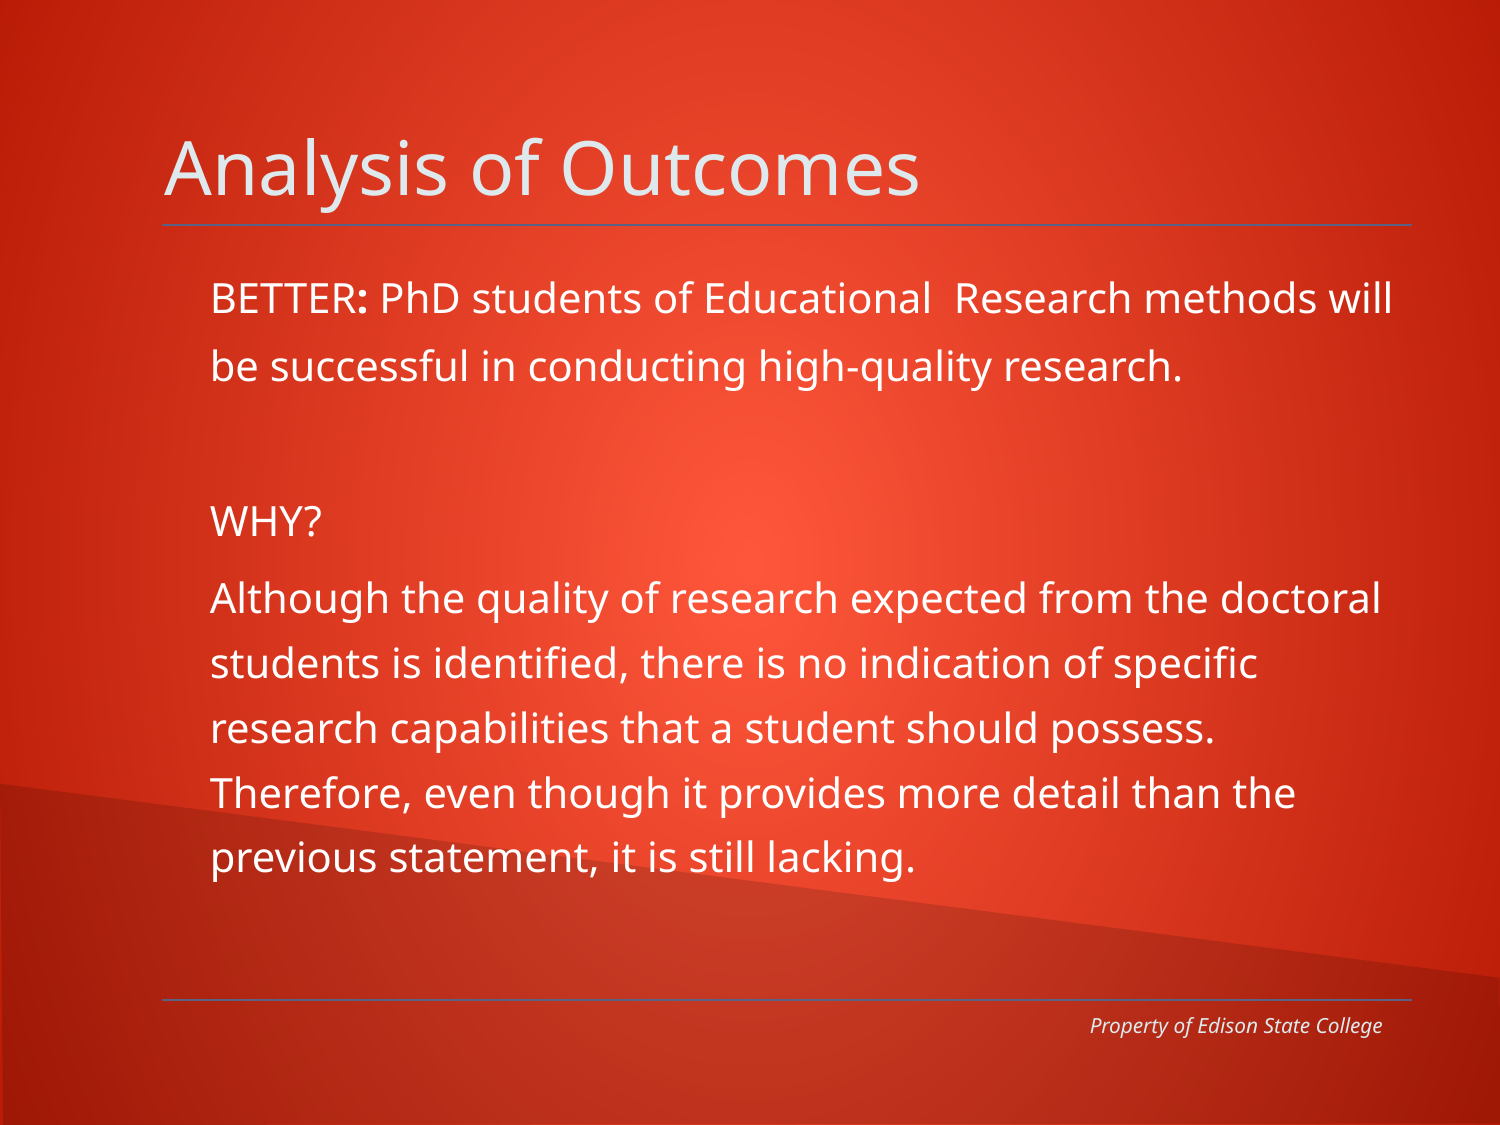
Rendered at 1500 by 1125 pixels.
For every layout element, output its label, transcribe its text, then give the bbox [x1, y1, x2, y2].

title Analysis of Outcomes [150, 45, 1425, 233]
footer Property of Edison State College [1074, 987, 1463, 1063]
list BETTER: PhD students of Educational Research methods will be successful in conducting high-quality research. WHY? Although the quality of research expected from the doctoral students is identified, there is no indication of specific research capabilities that a student should possess. Therefore, even though it provides more detail than the previous statement, it is still lacking. [150, 237, 1425, 988]
